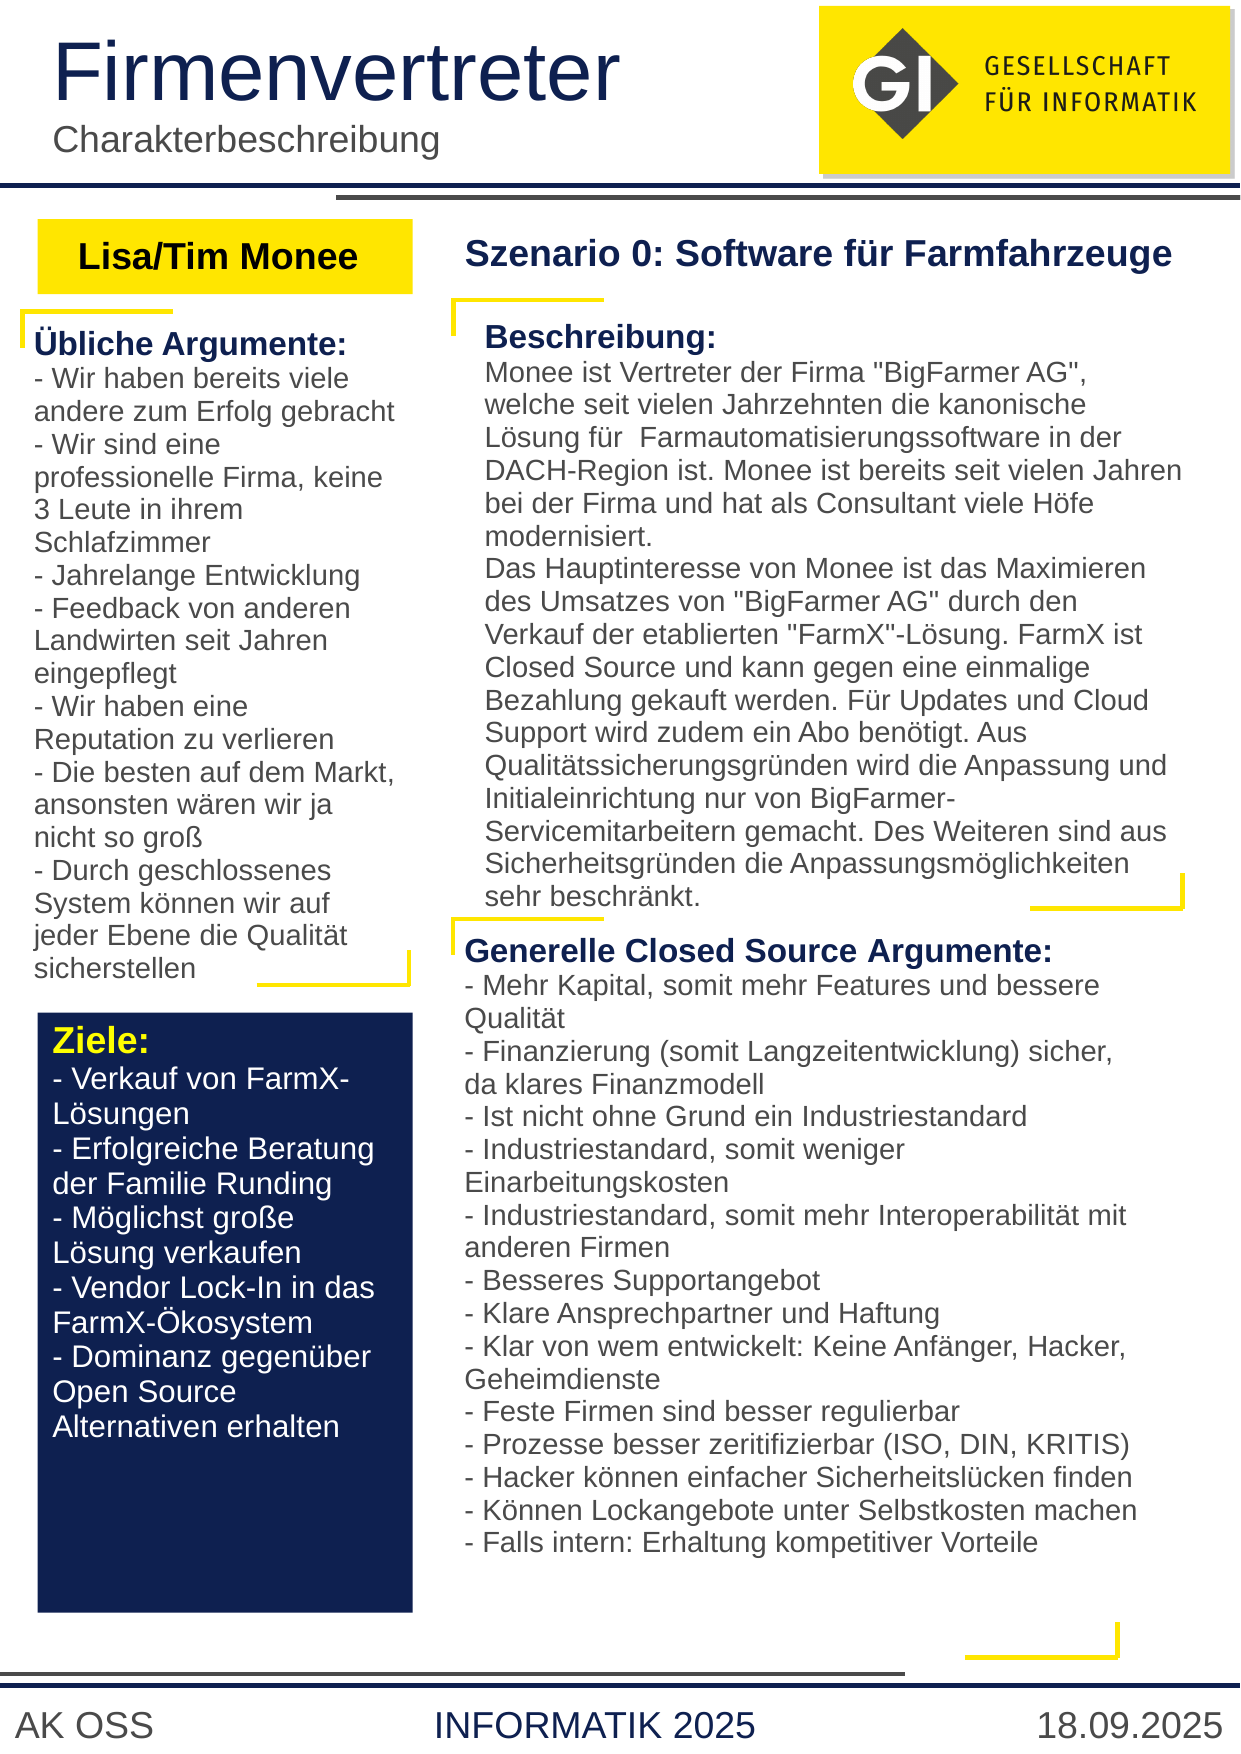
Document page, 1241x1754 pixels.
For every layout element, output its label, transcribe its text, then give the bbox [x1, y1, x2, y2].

text_box INFORMATIK 2025 [419, 1697, 772, 1754]
text_box Firmenvertreter Charakterbeschreibung [37, 18, 788, 169]
text_box Lisa/Tim Monee [39, 228, 415, 295]
text_box 18.09.2025 [1021, 1697, 1239, 1754]
picture [853, 28, 1196, 139]
text_box Beschreibung: Monee ist Vertreter der Firma "BigFarmer AG", welche seit vielen Jahrzehnten die kanonische Lösung für Farmautomatisierungssoftware in der DACH-Region ist. Monee ist bereits seit vielen Jahren bei der Firma und hat als Consultant viele Höfe modernisiert. Das Hauptinteresse von Monee ist das Maximieren des Umsatzes von "BigFarmer AG" durch den Verkauf der etablierten "FarmX"-Lösung. FarmX ist Closed Source und kann gegen eine einmalige Bezahlung gekauft werden. Für Updates und Cloud Support wird zudem ein Abo benötigt. Aus Qualitätssicherungsgründen wird die Anpassung und Initialeinrichtung nur von BigFarmer-Servicemitarbeitern gemacht. Des Weiteren sind aus Sicherheitsgründen die Anpassungsmöglichkeiten sehr beschränkt. [469, 311, 1201, 958]
text_box Szenario 0: Software für Farmfahrzeuge [450, 225, 1201, 301]
text_box Generelle Closed Source Argumente: - Mehr Kapital, somit mehr Features und bessere Qualität - Finanzierung (somit Langzeitentwicklung) sicher, da klares Finanzmodell - Ist nicht ohne Grund ein Industriestandard - Industriestandard, somit weniger Einarbeitungskosten - Industriestandard, somit mehr Interoperabilität mit anderen Firmen - Besseres Supportangebot - Klare Ansprechpartner und Haftung - Klar von wem entwickelt: Keine Anfänger, Hacker, Geheimdienste - Feste Firmen sind besser regulierbar - Prozesse besser zeritifizierbar (ISO, DIN, KRITIS) - Hacker können einfacher Sicherheitslücken finden - Können Lockangebote unter Selbstkosten machen - Falls intern: Erhaltung kompetitiver Vorteile [449, 924, 1163, 1654]
text_box [819, 5, 1231, 174]
text_box Übliche Argumente: - Wir haben bereits viele andere zum Erfolg gebracht - Wir sind eine professionelle Firma, keine 3 Leute in ihrem Schlafzimmer - Jahrelange Entwicklung - Feedback von anderen Landwirten seit Jahren eingepflegt - Wir haben eine Reputation zu verlieren - Die besten auf dem Markt, ansonsten wären wir ja nicht so groß - Durch geschlossenes System können wir auf jeder Ebene die Qualität sicherstellen [18, 317, 413, 993]
text_box AK OSS [0, 1697, 170, 1754]
text_box Ziele: - Verkauf von FarmX-Lösungen - Erfolgreiche Beratung der Familie Runding - Möglichst große Lösung verkaufen - Vendor Lock-In in das FarmX-Ökosystem - Dominanz gegenüber Open Source Alternativen erhalten [37, 1012, 413, 1613]
text_box [37, 219, 413, 295]
